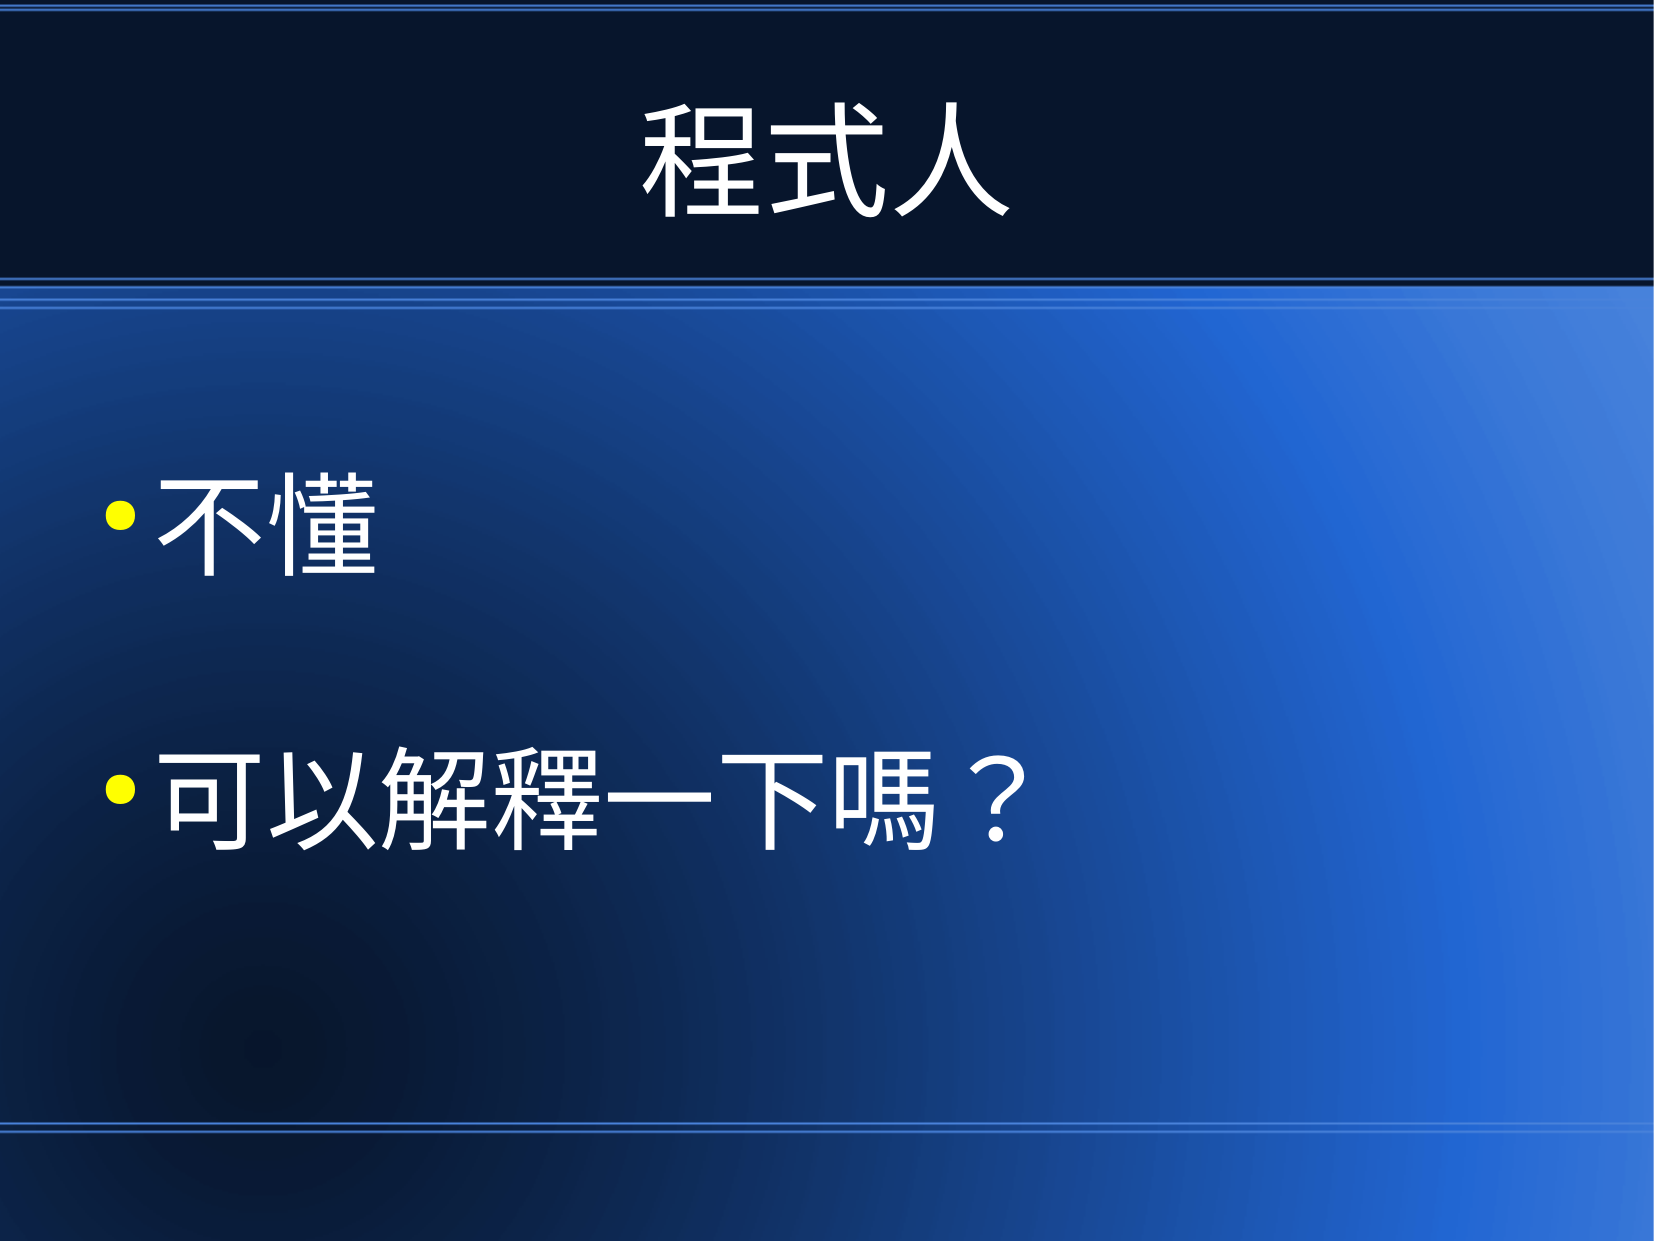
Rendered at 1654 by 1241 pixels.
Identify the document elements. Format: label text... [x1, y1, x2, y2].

list 不懂 可以解釋一下嗎？ [82, 355, 1571, 1241]
picture [0, 0, 1654, 1241]
title 程式人 [82, 49, 1571, 257]
